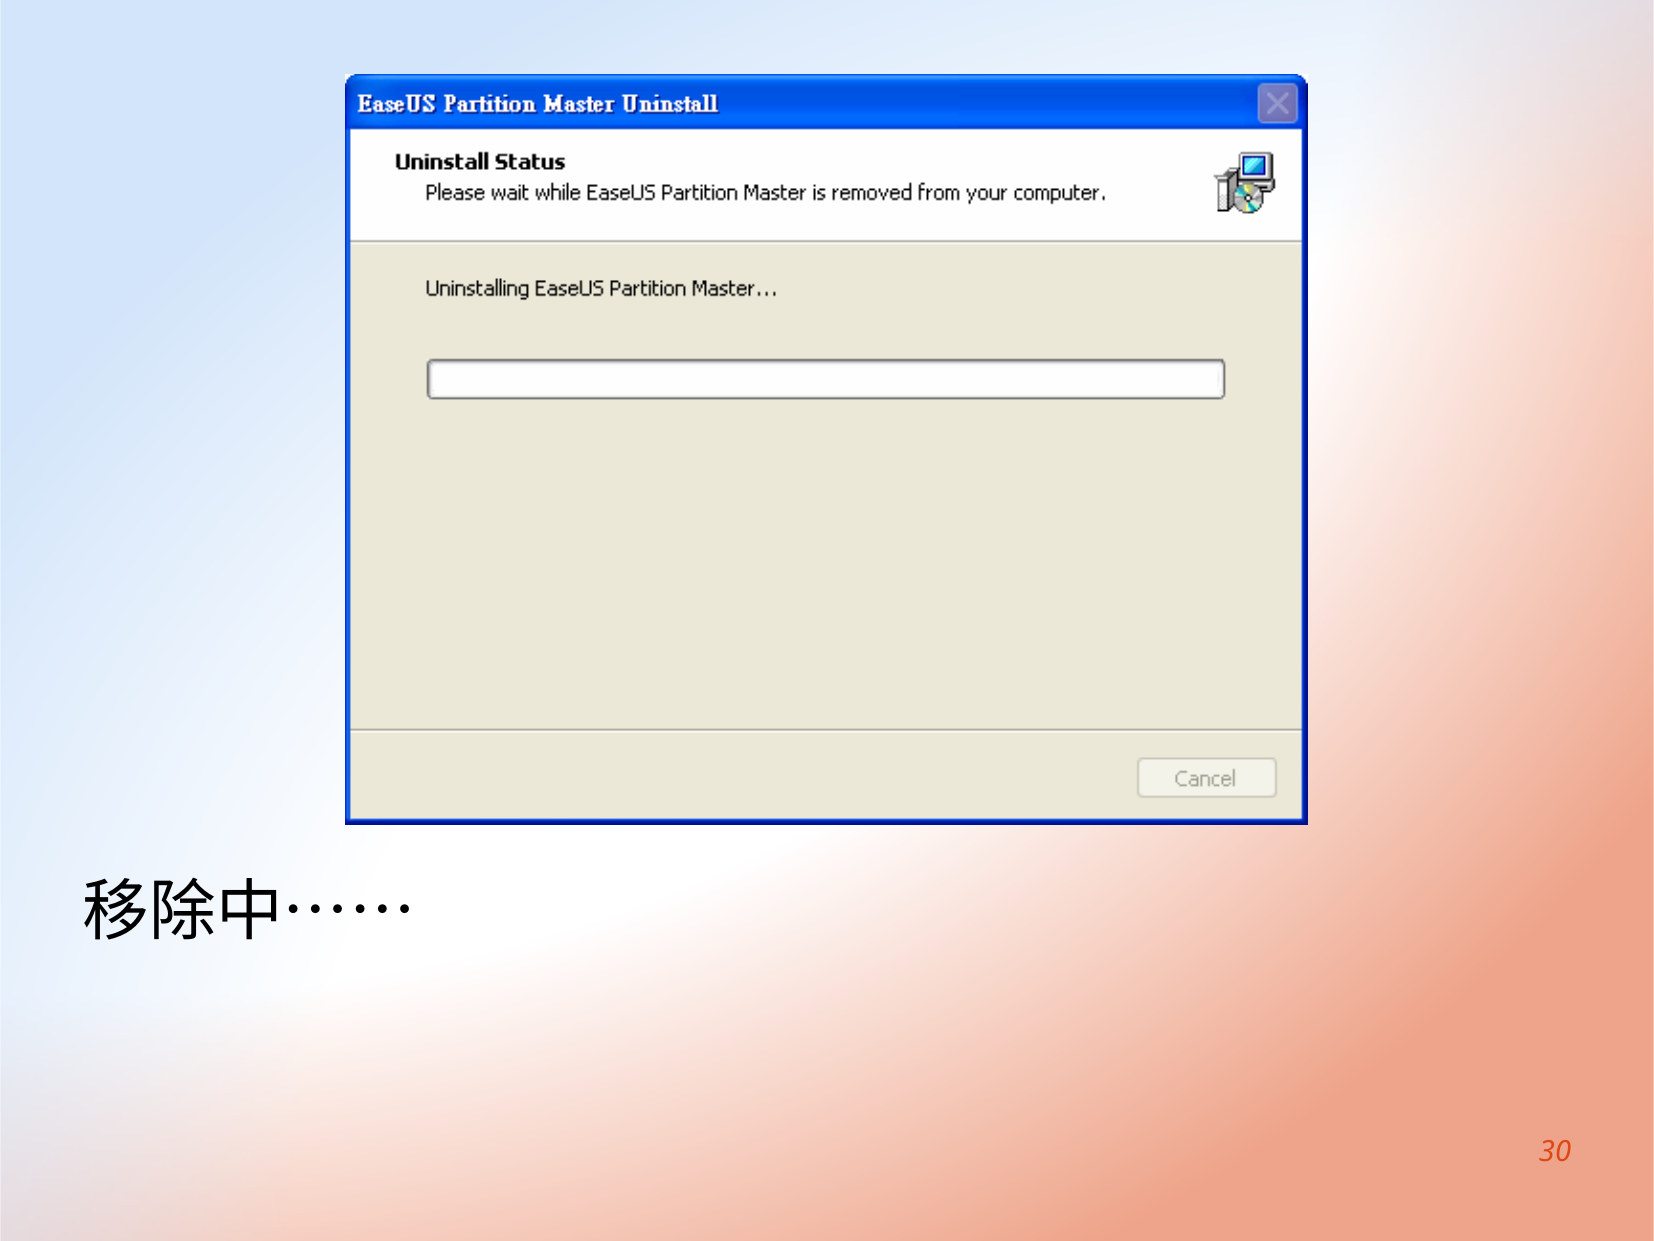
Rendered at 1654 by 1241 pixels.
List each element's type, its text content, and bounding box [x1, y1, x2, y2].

picture [0, 0, 1654, 1241]
list 移除中…… [82, 857, 1571, 1201]
